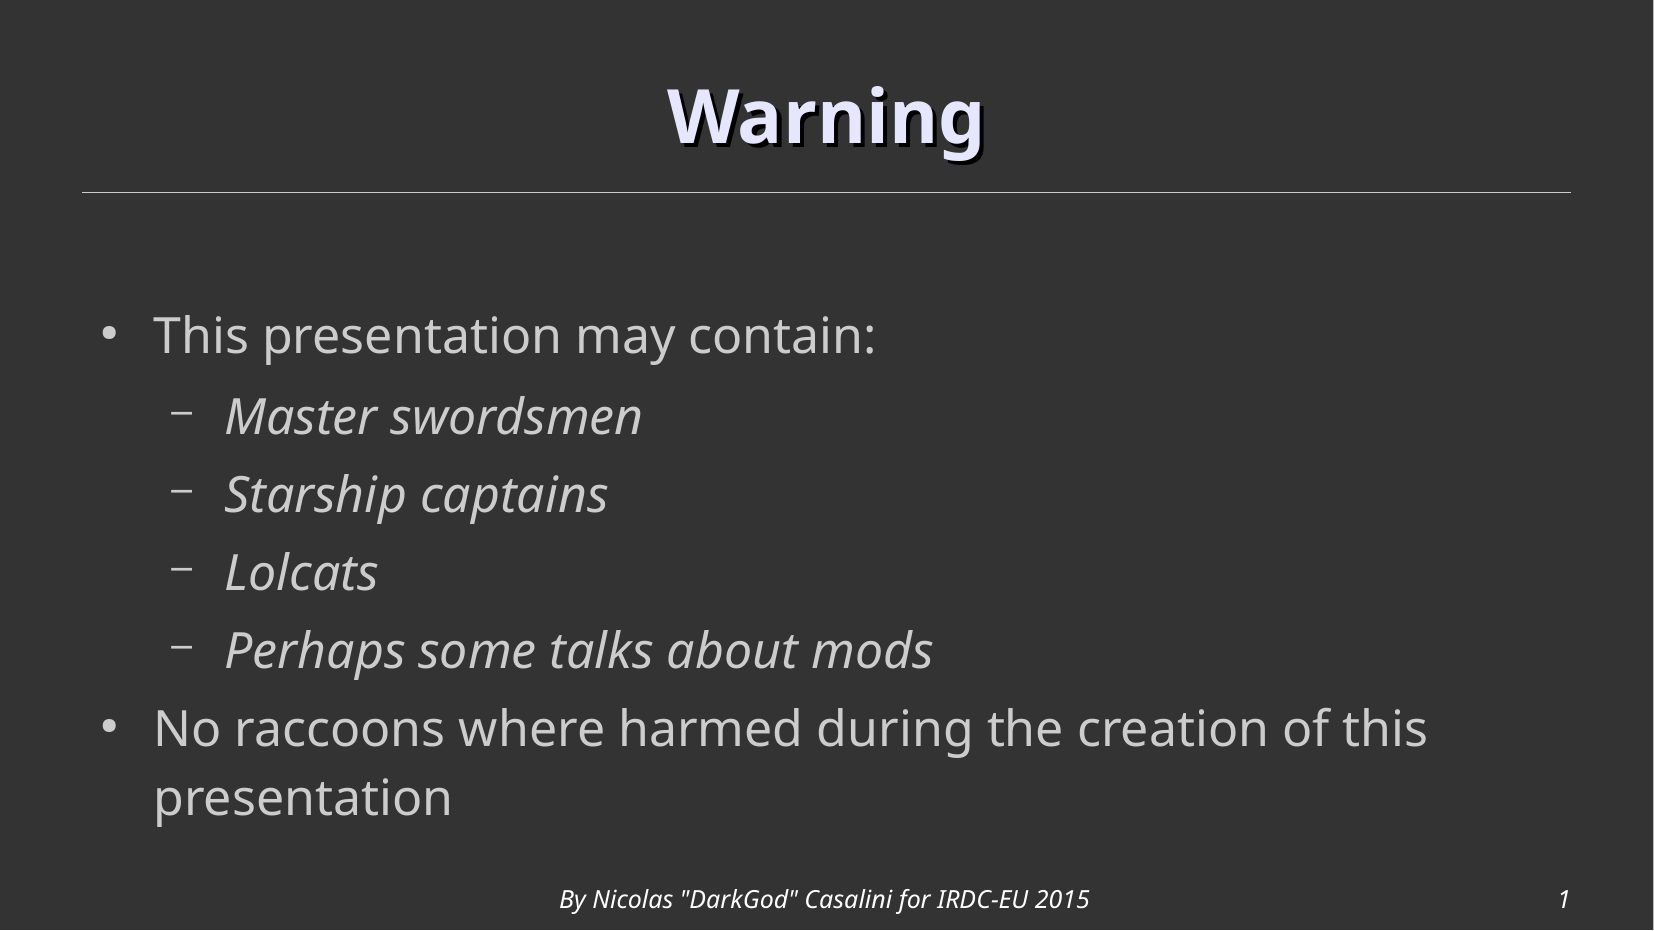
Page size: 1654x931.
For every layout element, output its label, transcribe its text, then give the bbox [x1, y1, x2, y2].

list This presentation may contain: Master swordsmen Starship captains Lolcats Perhaps some talks about mods No raccoons where harmed during the creation of this presentation [82, 300, 1571, 931]
title Warning [82, 37, 1571, 193]
